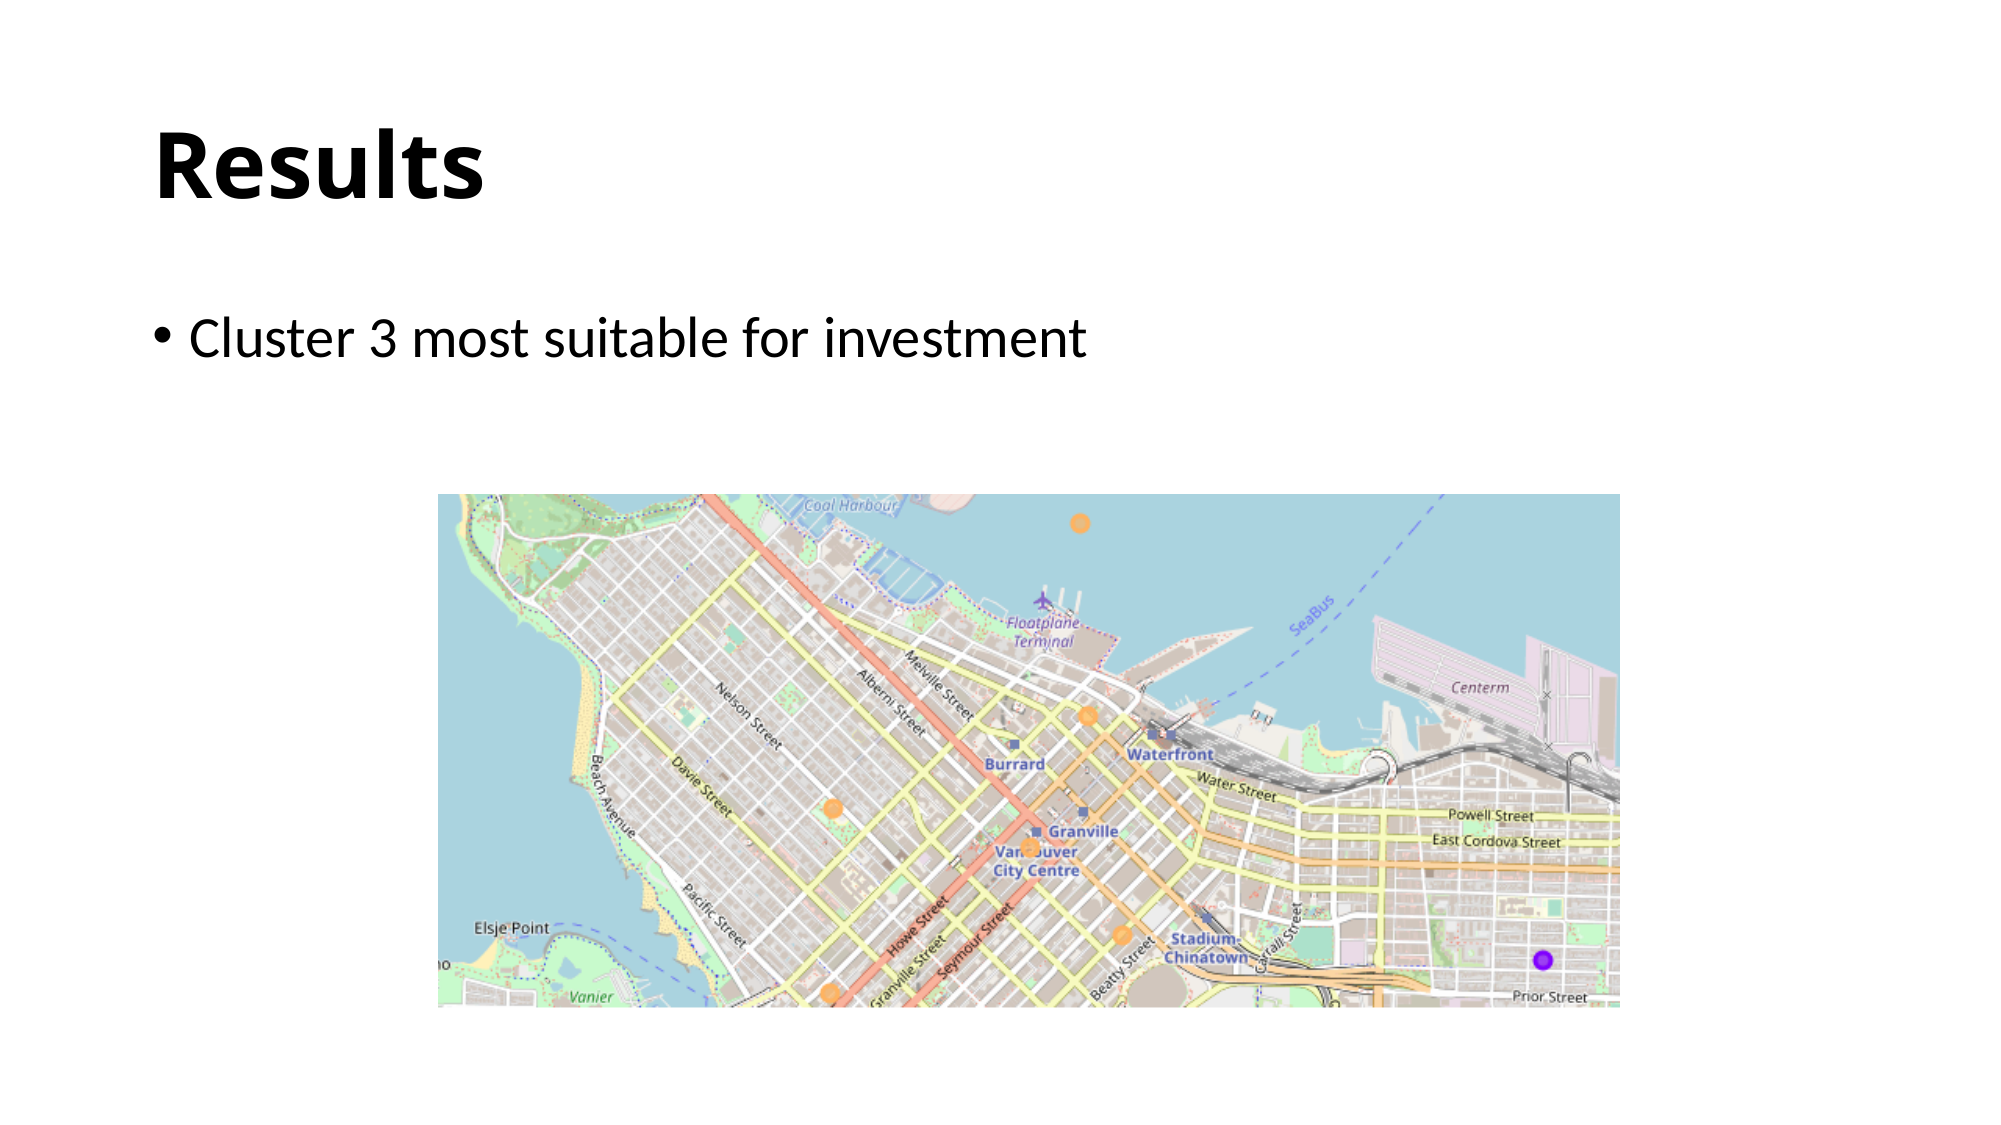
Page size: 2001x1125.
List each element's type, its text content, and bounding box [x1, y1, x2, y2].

list Cluster 3 most suitable for investment [137, 299, 1863, 1014]
picture [438, 494, 1620, 1014]
title Results [137, 59, 1863, 278]
